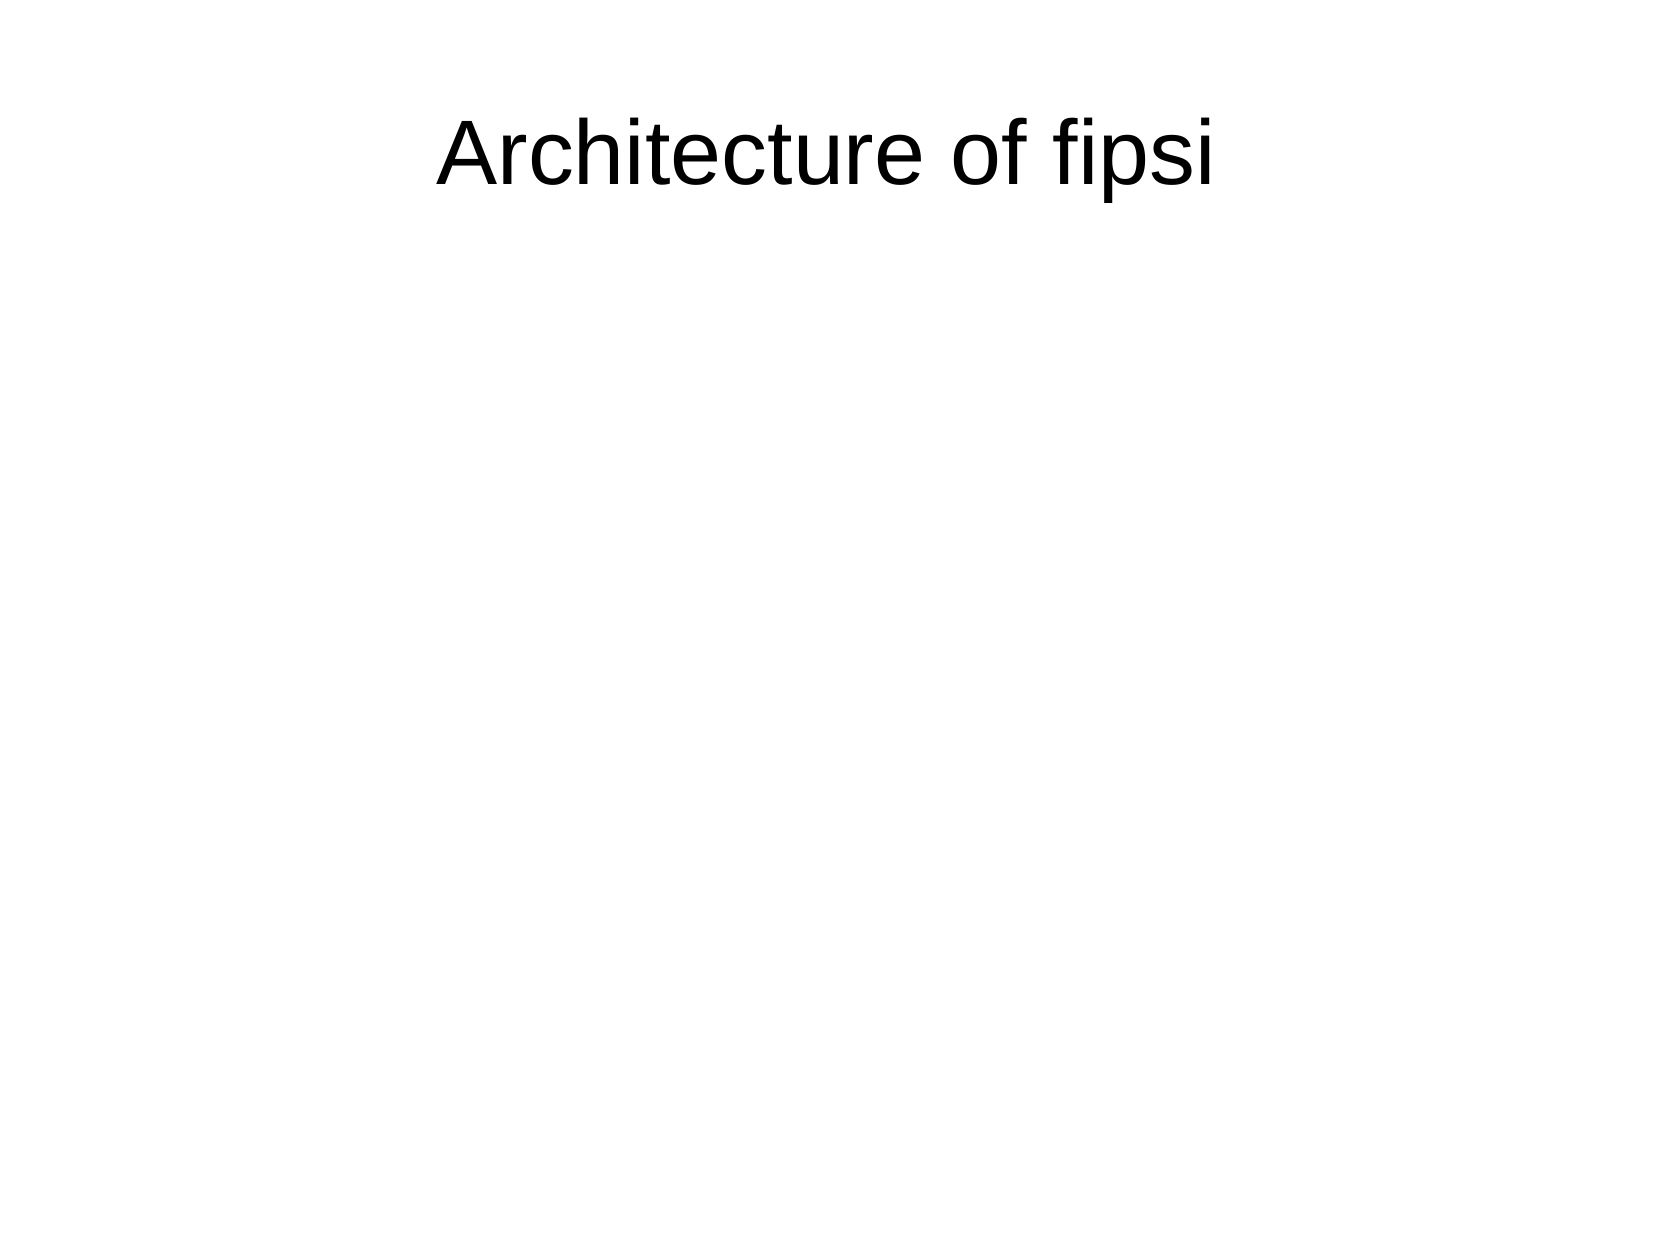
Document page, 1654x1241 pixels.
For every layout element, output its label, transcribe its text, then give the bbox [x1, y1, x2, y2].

title Architecture of fipsi [82, 49, 1571, 257]
